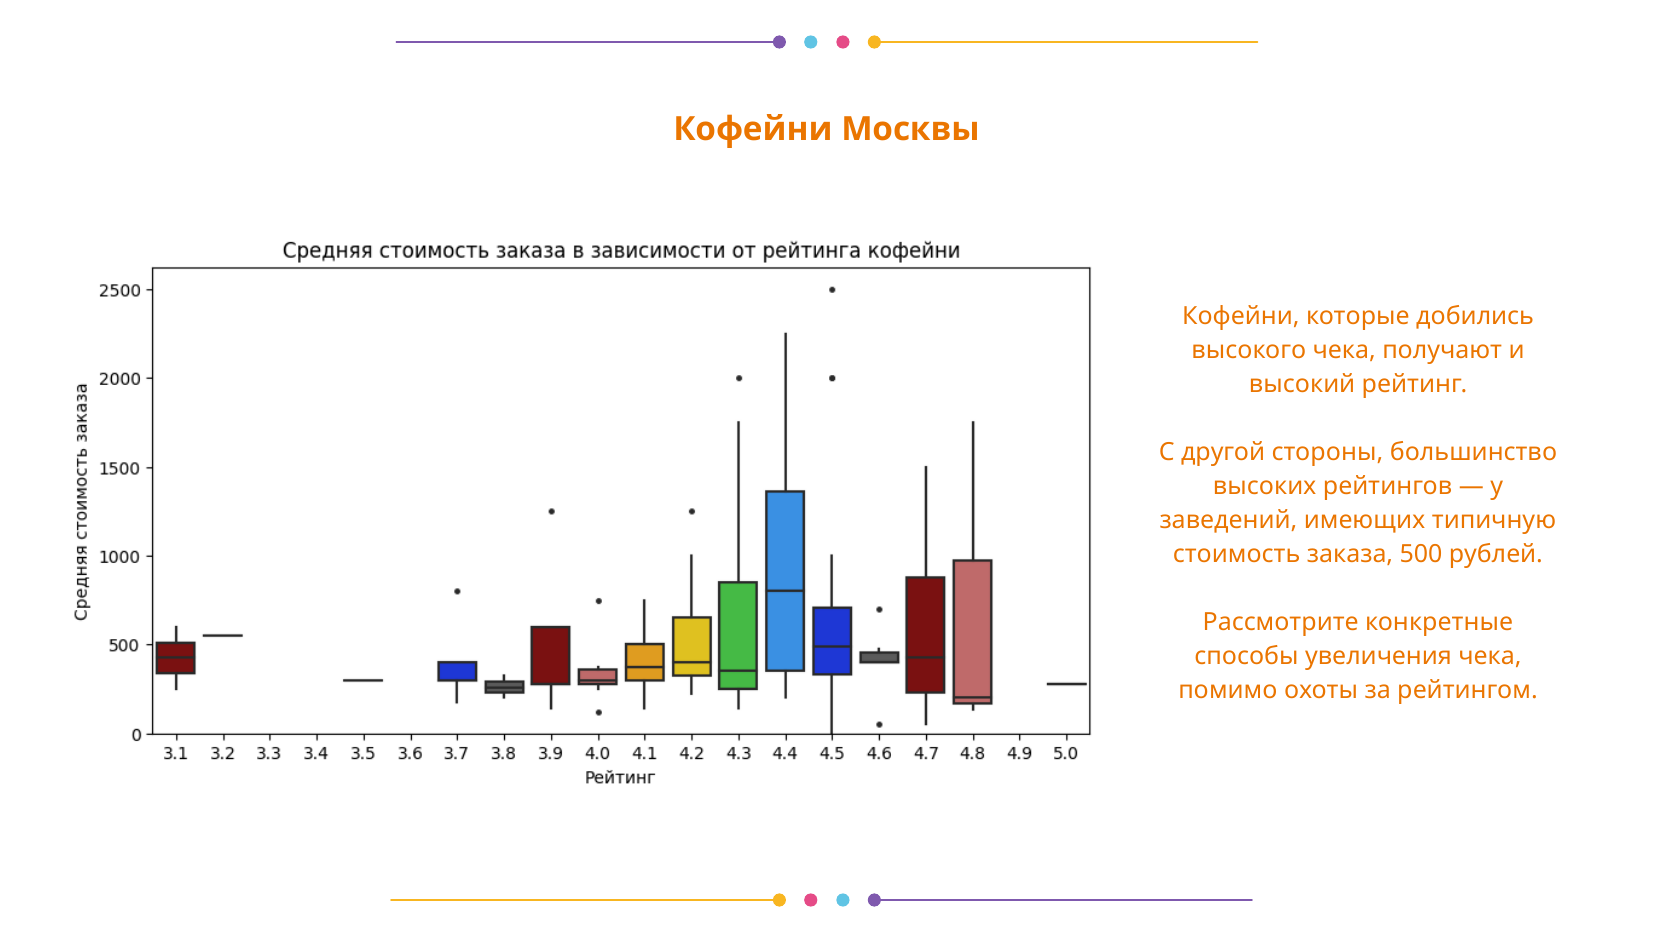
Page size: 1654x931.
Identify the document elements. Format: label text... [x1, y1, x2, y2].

title Кофейни, которые добились высокого чека, получают и высокий рейтинг. С другой стороны, большинство высоких рейтингов — у заведений, имеющих типичную стоимость заказа, 500 рублей. Рассмотрите конкретные способы увеличения чека, помимо охоты за рейтингом. [1151, 206, 1565, 798]
title Кофейни Москвы [531, 88, 1123, 167]
picture [59, 236, 1099, 798]
